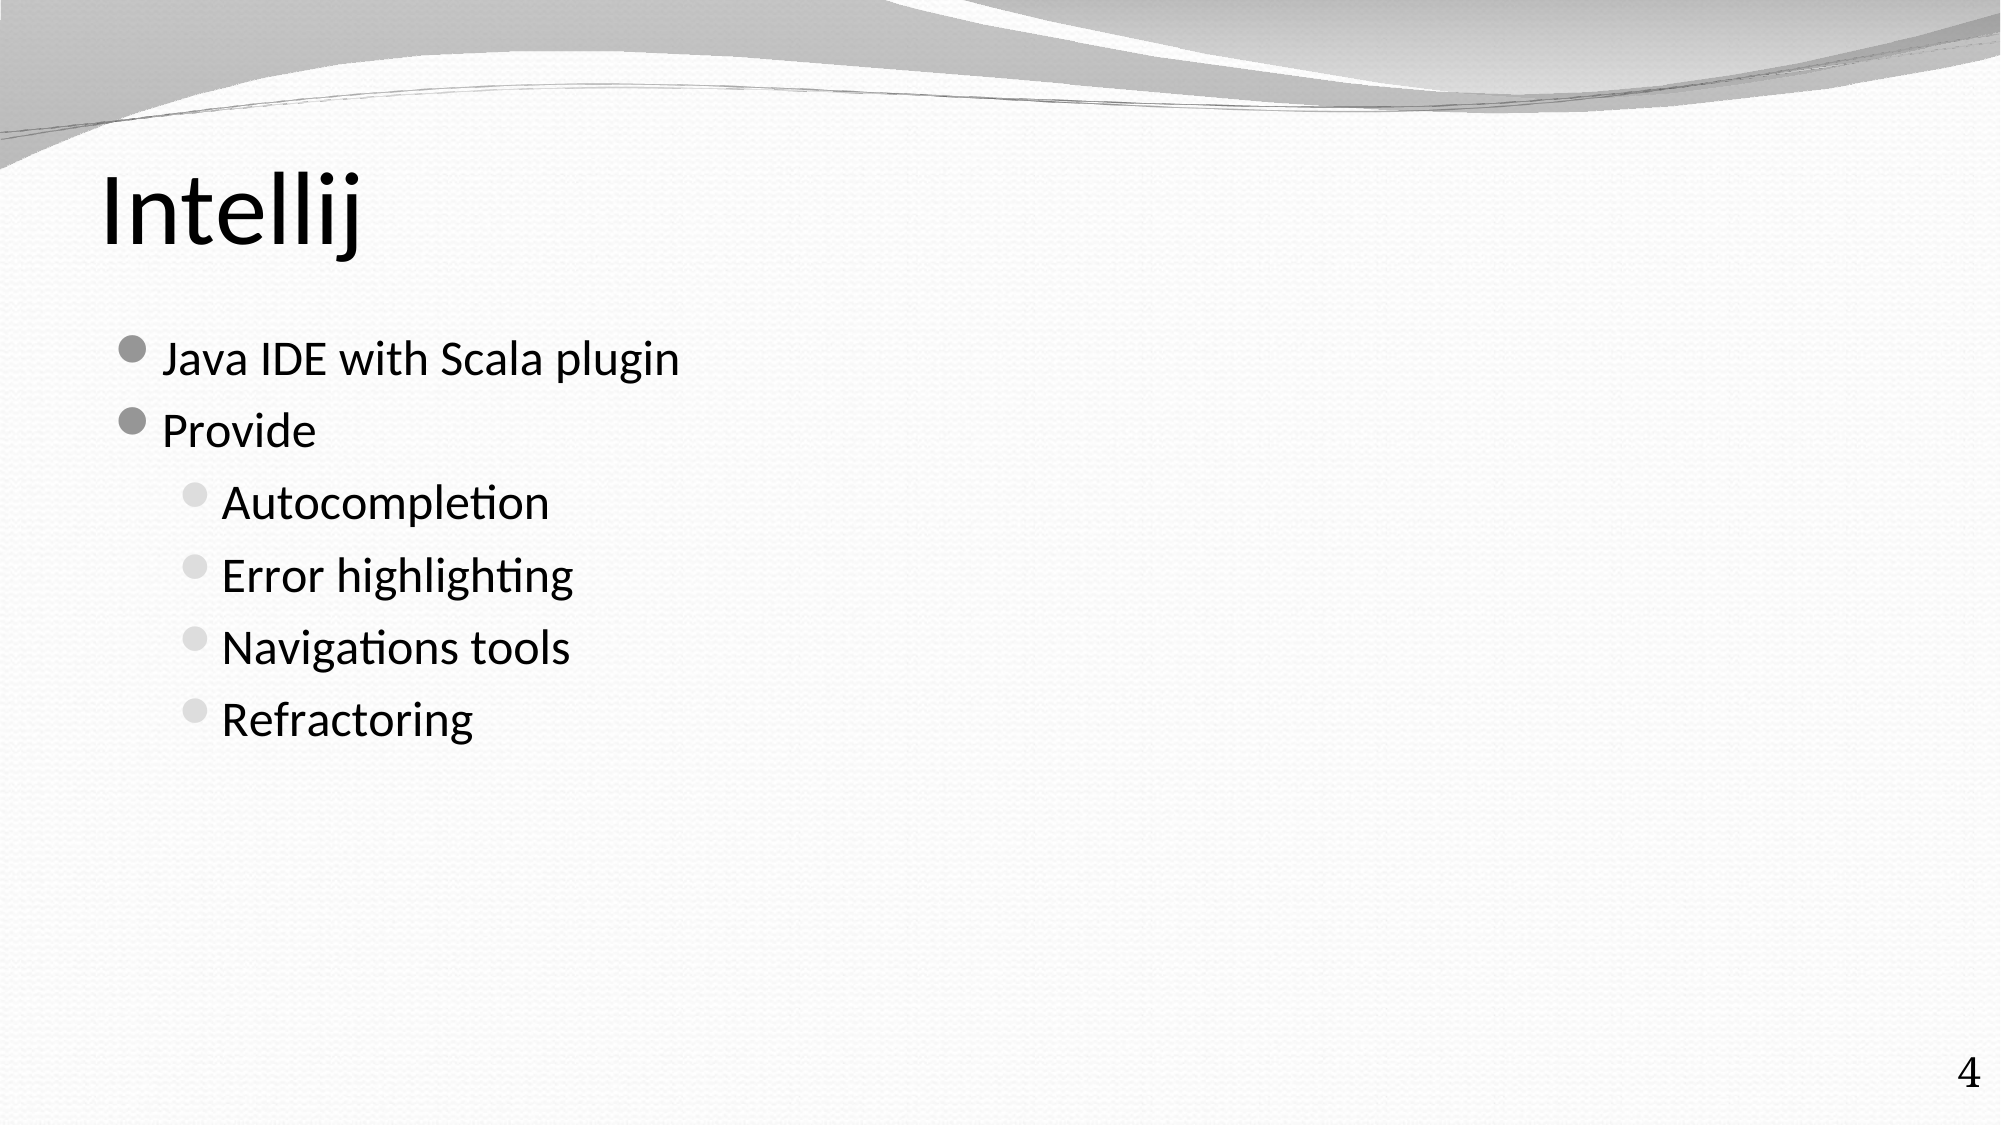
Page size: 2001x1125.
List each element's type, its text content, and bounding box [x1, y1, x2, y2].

picture [0, 0, 2001, 1125]
list Java IDE with Scala plugin Provide Autocompletion Error highlighting Navigations tools Refractoring [99, 317, 1901, 1038]
text_box <numéro> [1813, 1042, 1981, 1103]
title Intellij [99, 77, 1901, 266]
